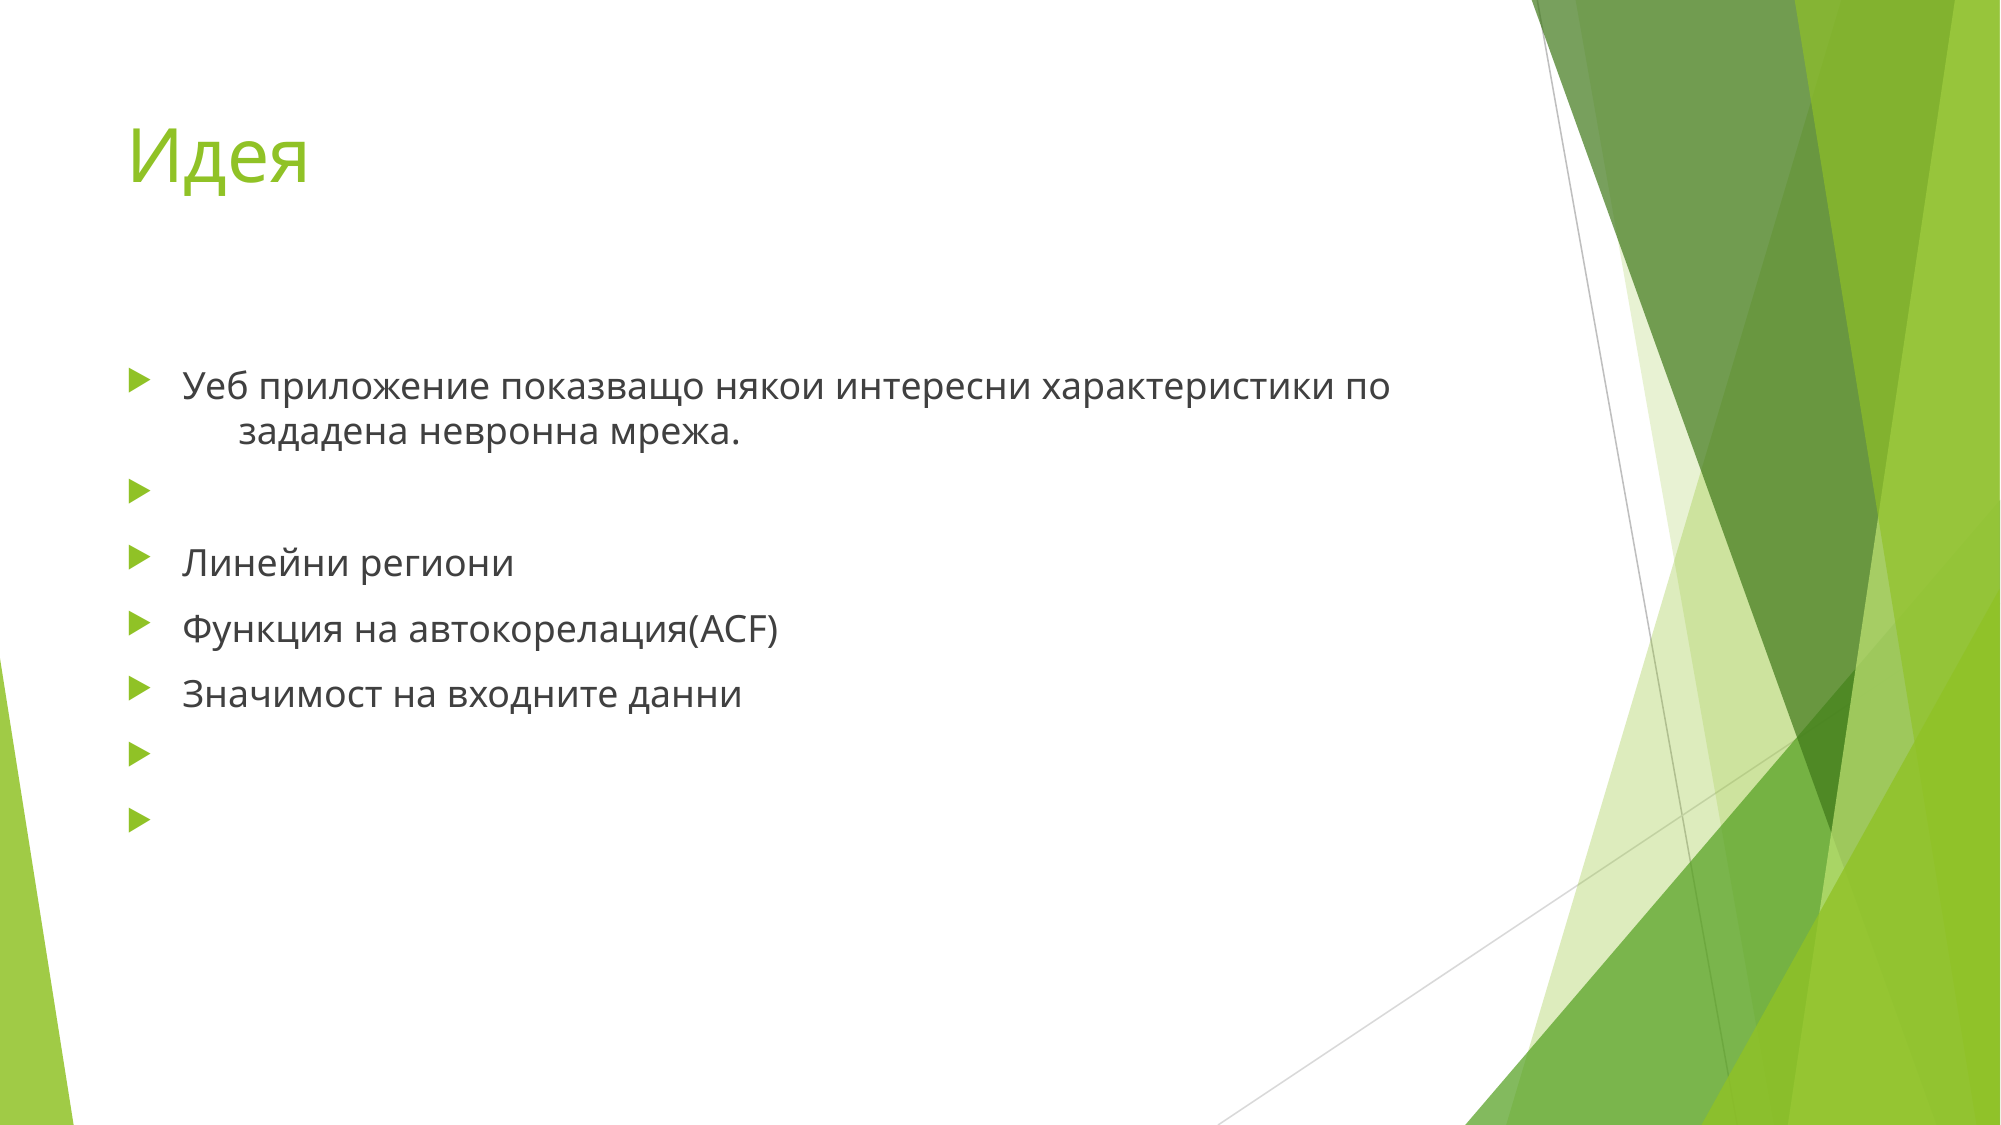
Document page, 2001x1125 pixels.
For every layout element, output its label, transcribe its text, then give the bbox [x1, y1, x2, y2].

title Идея [111, 99, 1522, 317]
list Уеб приложение показващо някои интересни характеристики по зададена невронна мрежа. Линейни региони Функция на автокорелация(ACF) Значимост на входните данни [111, 354, 1522, 992]
